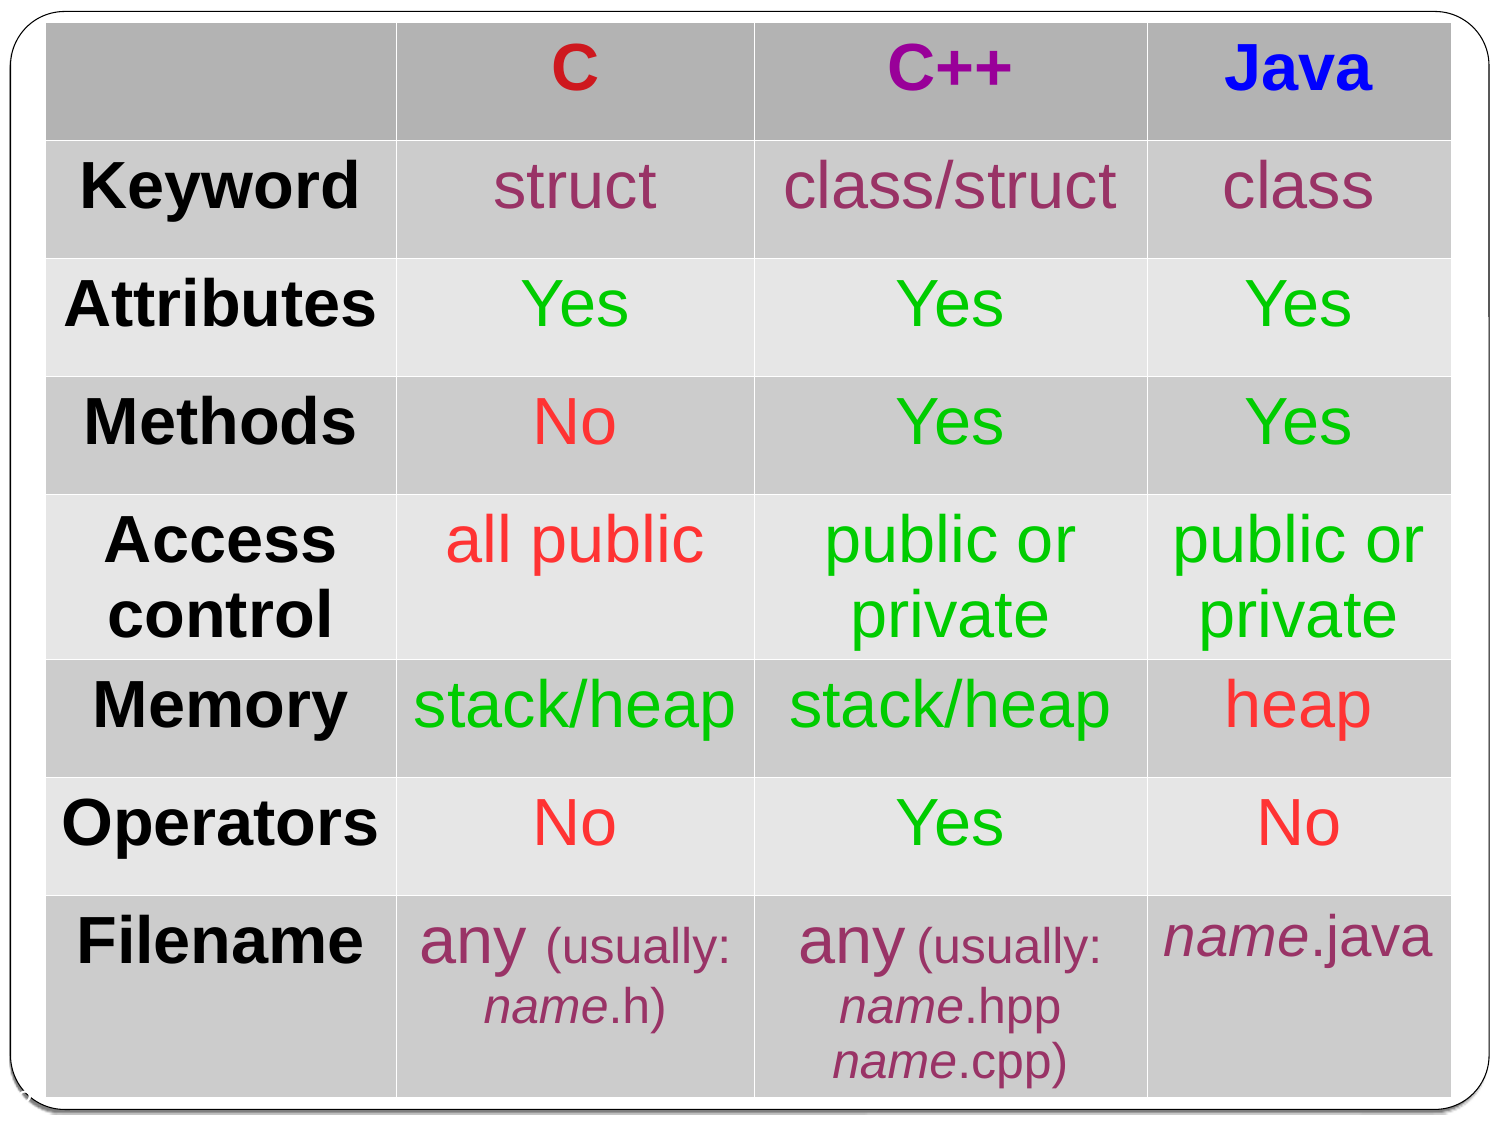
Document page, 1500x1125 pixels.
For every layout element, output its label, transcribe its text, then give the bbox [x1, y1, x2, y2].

table_header C [397, 23, 754, 140]
table_cell No [397, 778, 754, 895]
table_cell No [1148, 778, 1451, 895]
table_cell Memory [46, 660, 396, 777]
slide_number <number> [0, 1074, 50, 1125]
table_cell Filename [46, 896, 396, 1097]
table_cell Keyword [46, 141, 396, 258]
table_cell Operators [46, 778, 396, 895]
table_cell public or private [755, 495, 1147, 659]
table_cell Attributes [46, 259, 396, 376]
table_cell class [1148, 141, 1451, 258]
table_cell Yes [397, 259, 754, 376]
table_cell Yes [1148, 377, 1451, 494]
table_cell struct [397, 141, 754, 258]
table_cell Methods [46, 377, 396, 494]
table_header Java [1148, 23, 1451, 140]
table_cell Yes [755, 259, 1147, 376]
table_cell class/struct [755, 141, 1147, 258]
table_cell No [397, 377, 754, 494]
table_cell name.java [1148, 896, 1451, 1097]
table_cell public or private [1148, 495, 1451, 659]
table_cell stack/heap [755, 660, 1147, 777]
table_cell all public [397, 495, 754, 659]
table_cell Access control [46, 495, 396, 659]
table_cell Yes [755, 377, 1147, 494]
table_cell any (usually: name.h) [397, 896, 754, 1097]
table_header [46, 23, 396, 140]
table_header C++ [755, 23, 1147, 140]
table_cell Yes [1148, 259, 1451, 376]
table_cell Yes [755, 778, 1147, 895]
table_cell heap [1148, 660, 1451, 777]
table_cell any (usually: name.hpp name.cpp) [755, 896, 1147, 1097]
table_cell stack/heap [397, 660, 754, 777]
